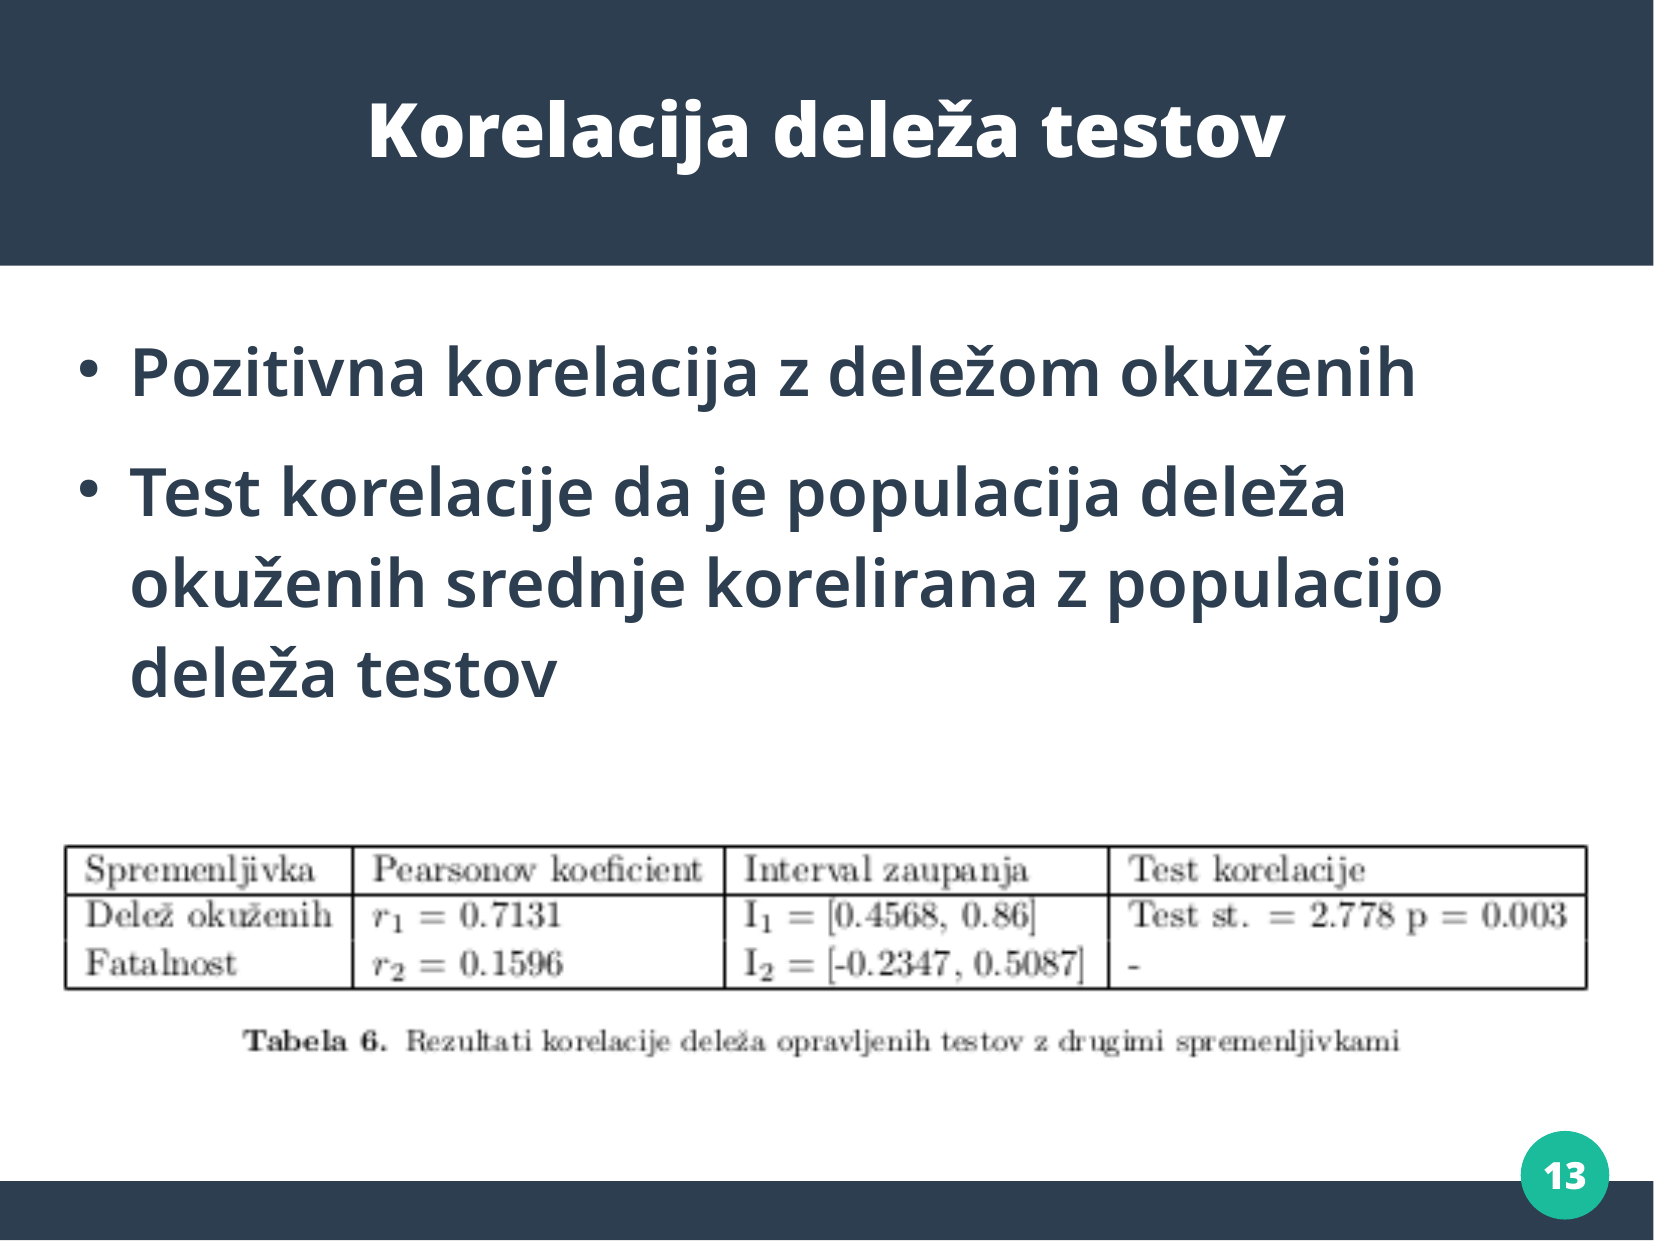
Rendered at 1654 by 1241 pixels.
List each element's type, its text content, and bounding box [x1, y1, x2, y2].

list Pozitivna korelacija z deležom okuženih Test korelacije da je populacija deleža okuženih srednje korelirana z populacijo deleža testov [59, 324, 1595, 720]
picture [59, 840, 1595, 1068]
title Korelacija deleža testov [59, 49, 1595, 207]
